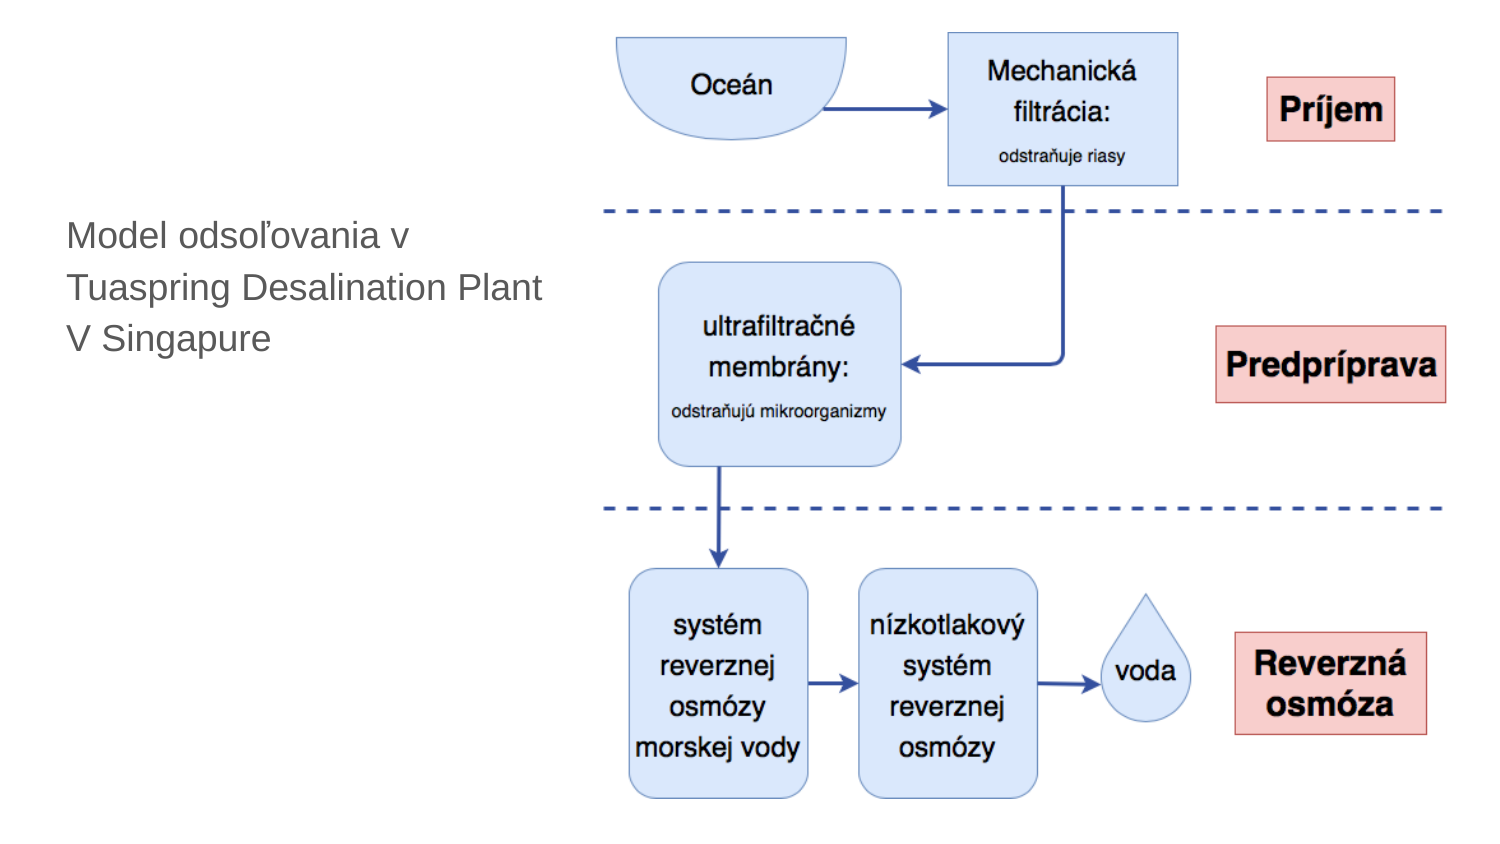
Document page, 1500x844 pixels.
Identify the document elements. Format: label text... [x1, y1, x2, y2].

picture [602, 32, 1449, 799]
list Model odsoľovania v Tuaspring Desalination Plant V Singapure [51, 189, 602, 750]
